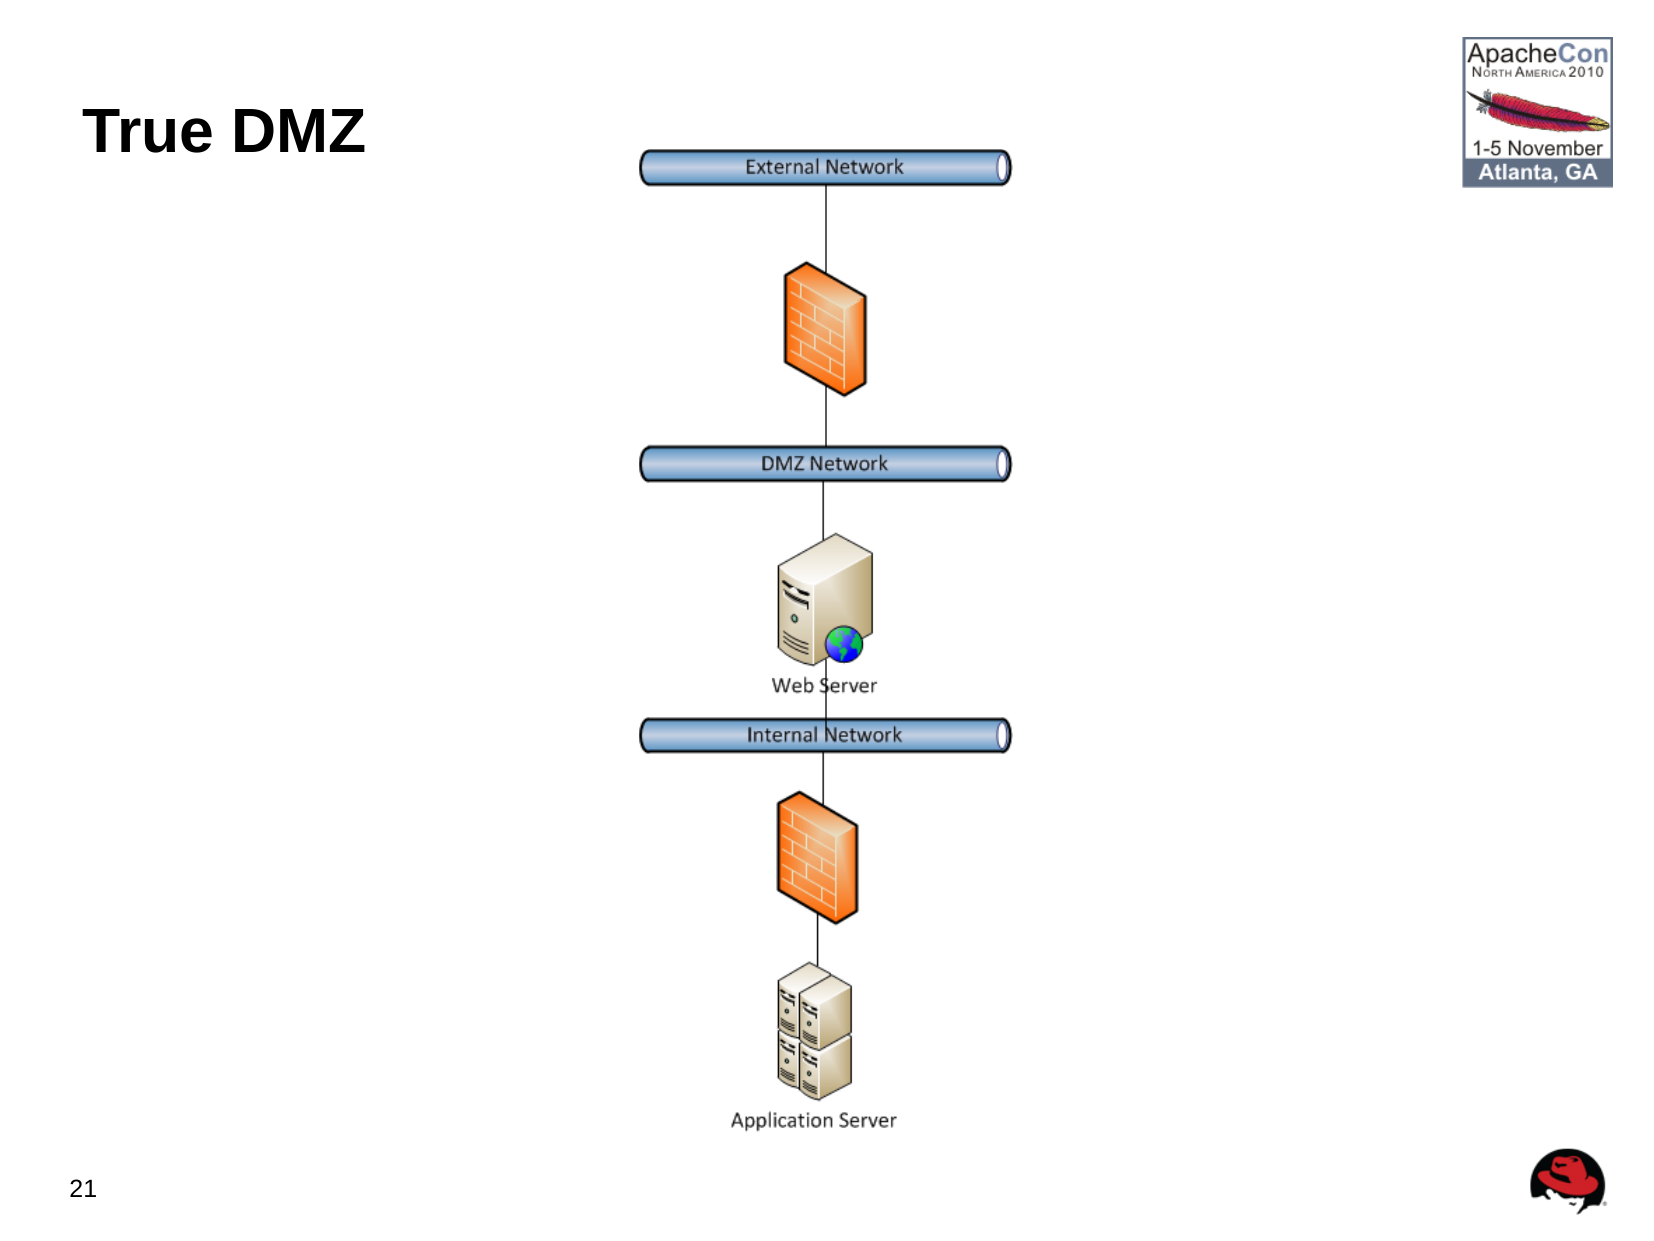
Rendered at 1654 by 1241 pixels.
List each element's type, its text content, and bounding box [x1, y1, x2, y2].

picture [638, 149, 1013, 1136]
picture [1529, 1146, 1613, 1224]
picture [1571, 37, 1613, 188]
title True DMZ [82, 37, 1571, 226]
